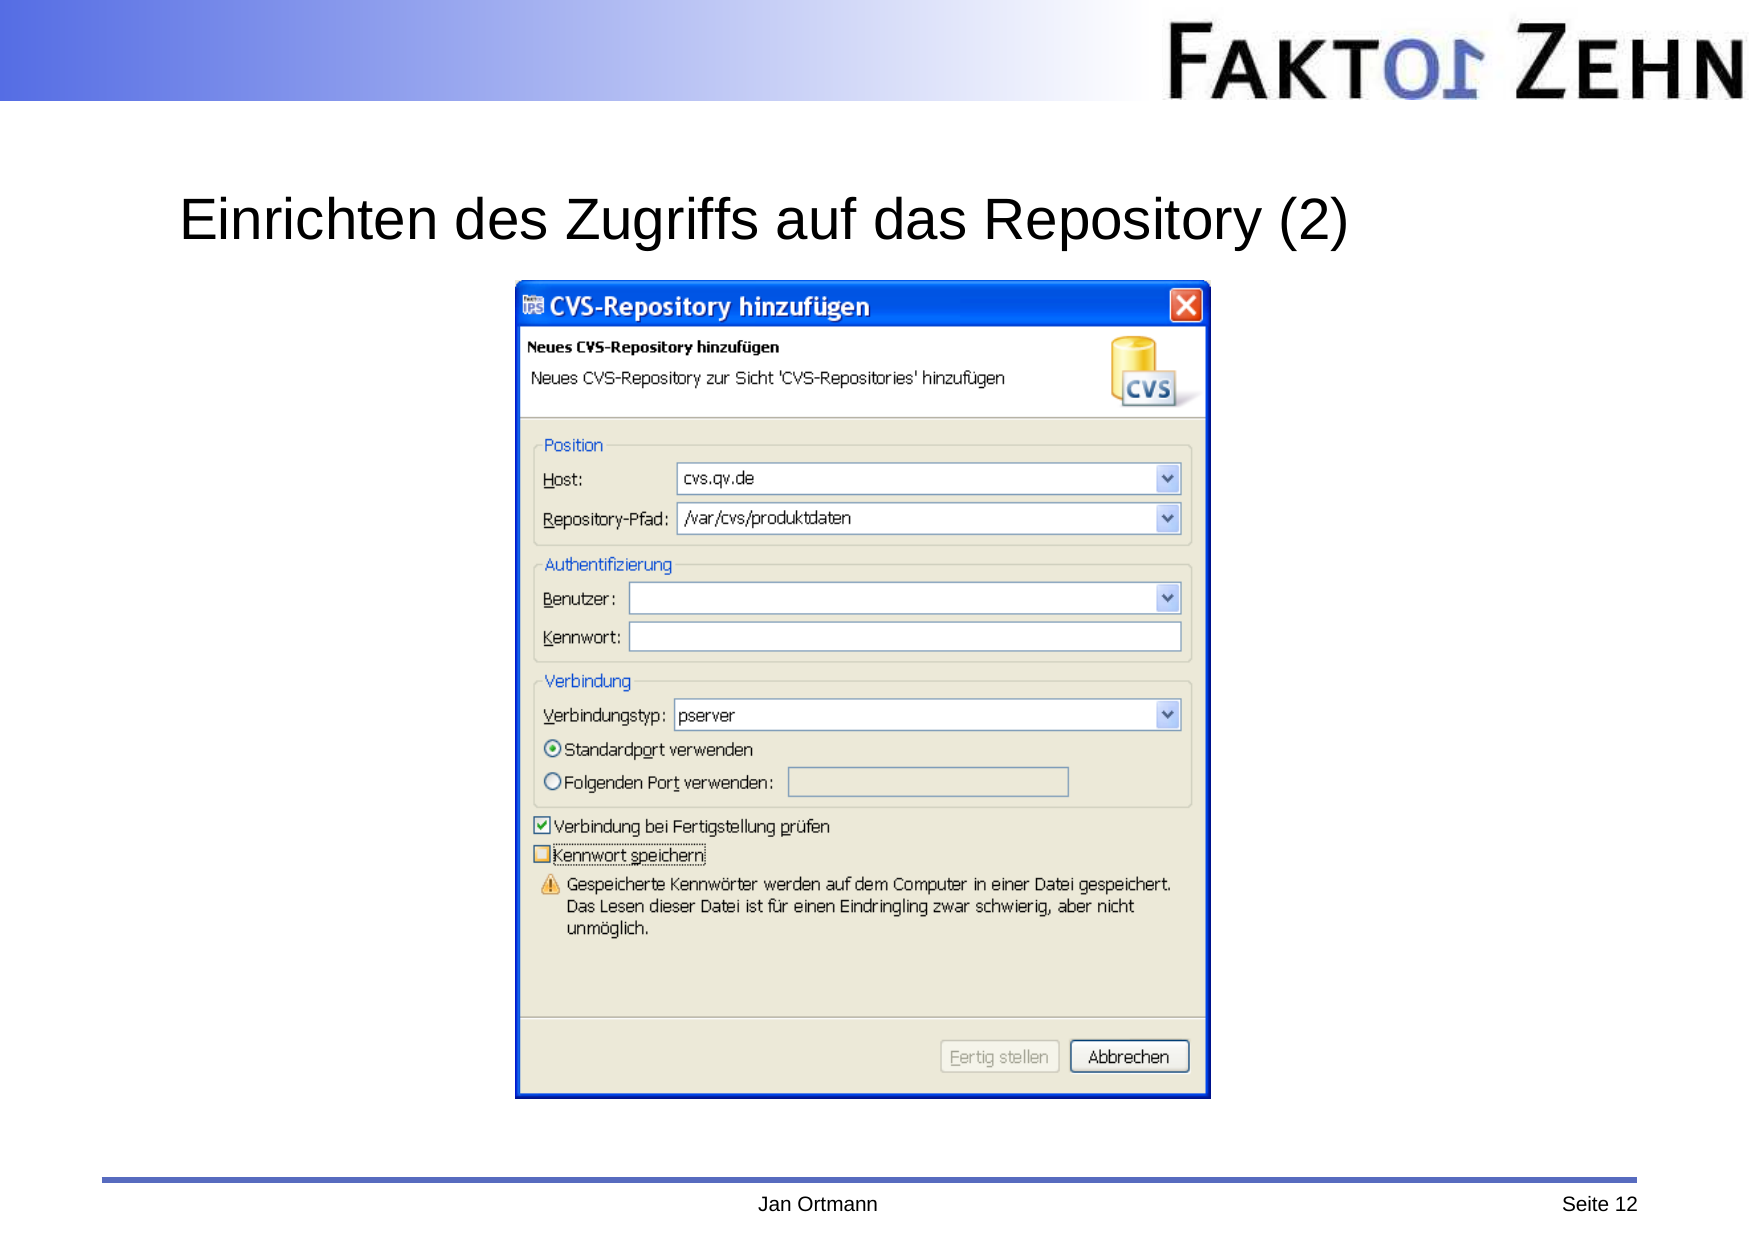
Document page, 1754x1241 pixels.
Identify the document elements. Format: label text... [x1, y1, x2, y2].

title Einrichten des Zugriffs auf das Repository (2) [179, 142, 1576, 296]
picture [515, 280, 1211, 1099]
picture [1162, 7, 1752, 100]
